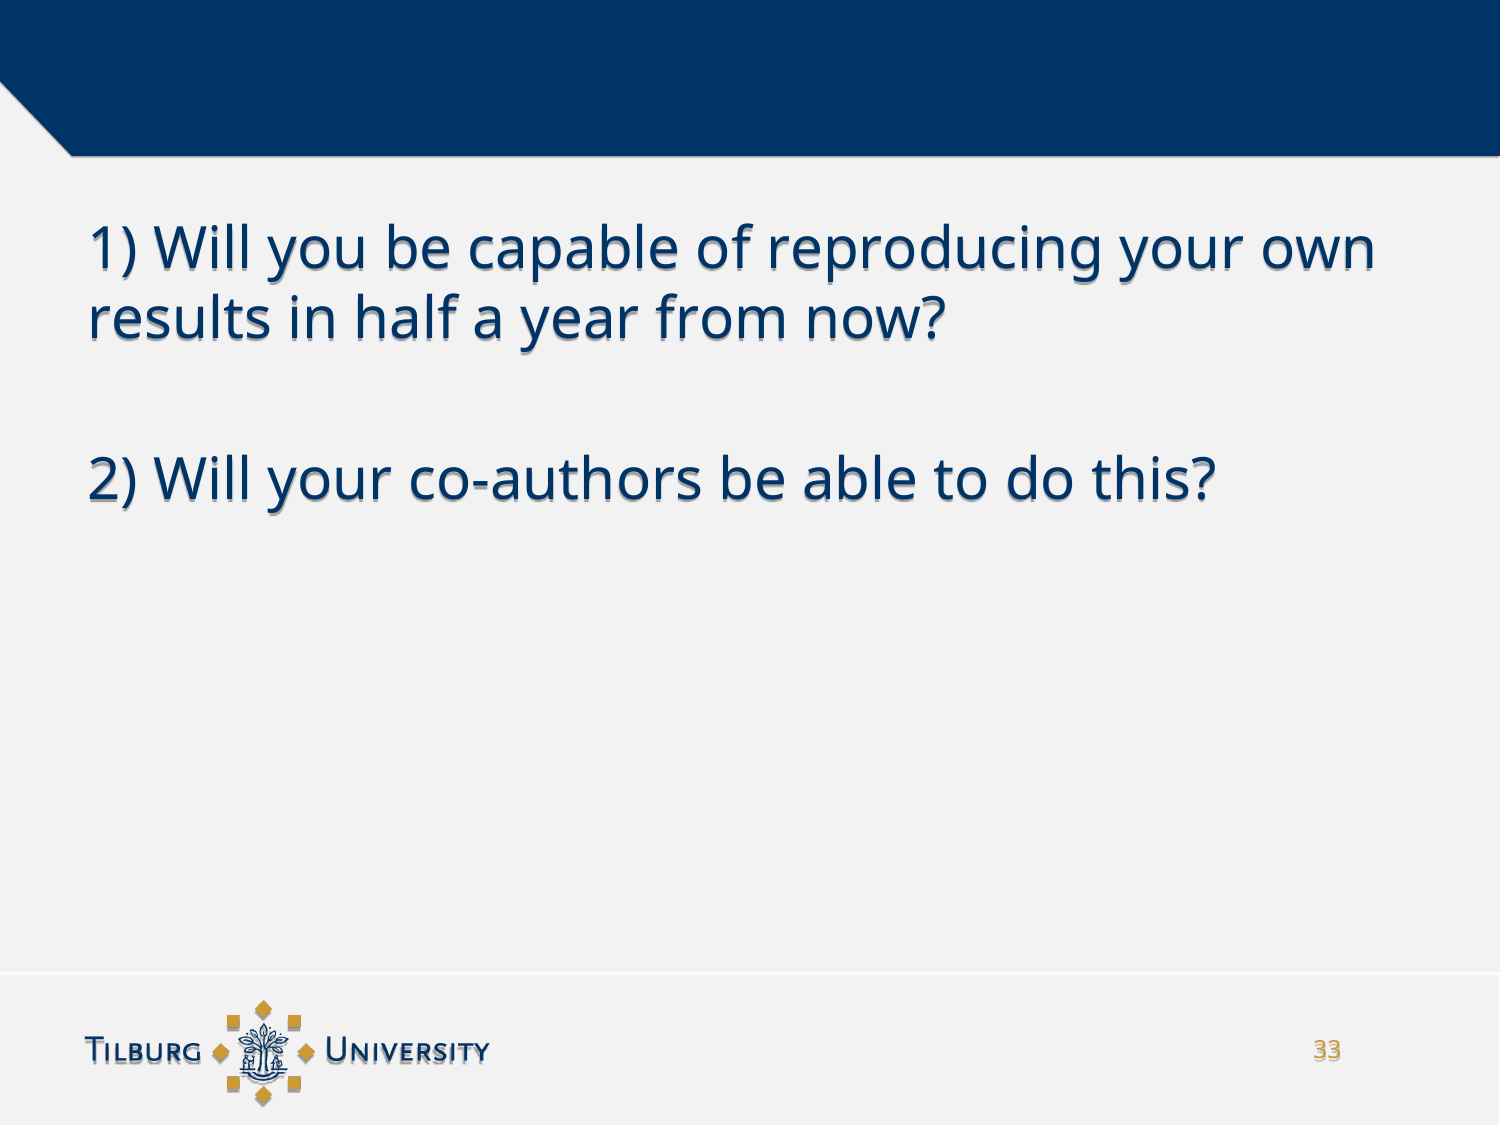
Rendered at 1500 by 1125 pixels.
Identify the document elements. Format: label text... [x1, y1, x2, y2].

text_box 1) Will you be capable of reproducing your own results in half a year from now? 2) Will your co-authors be able to do this? [14, 202, 1450, 971]
text_box [1298, 1026, 1426, 1087]
